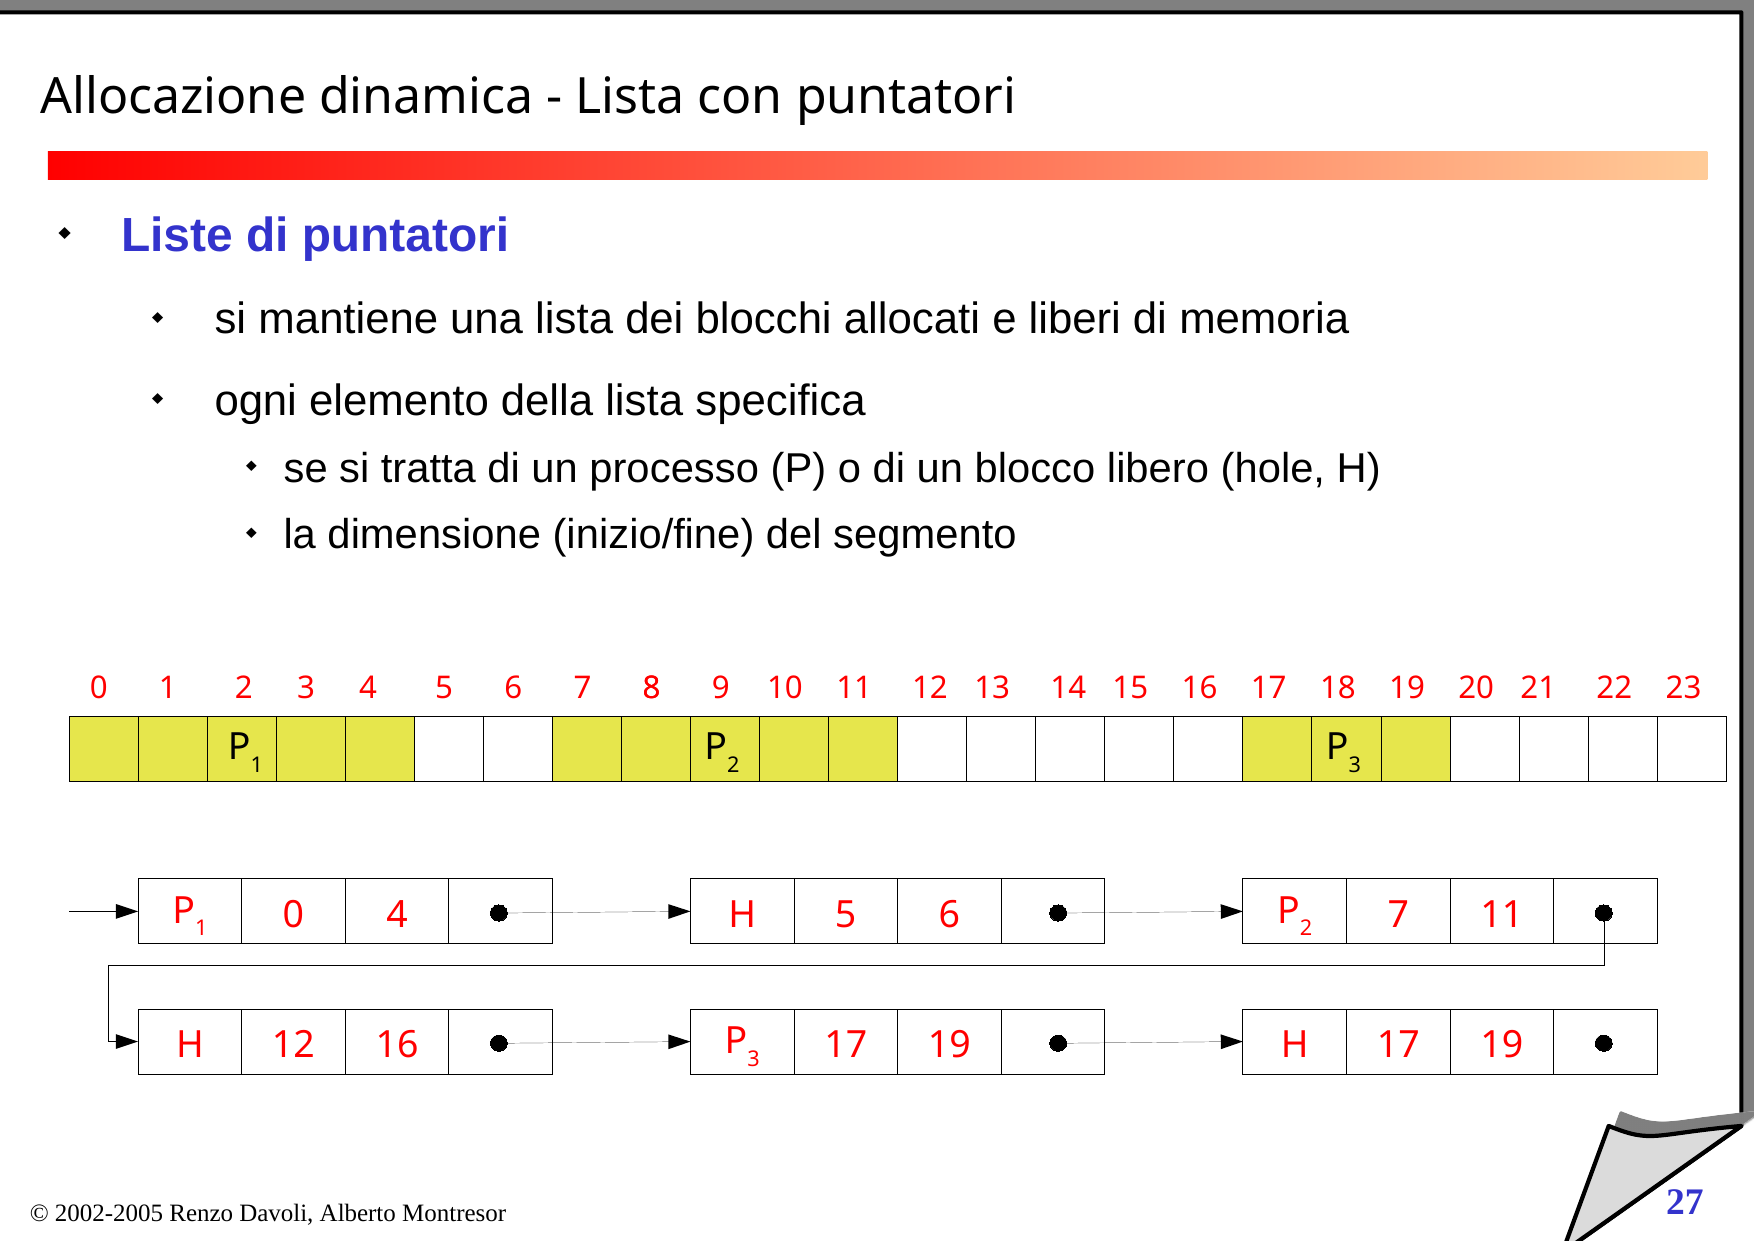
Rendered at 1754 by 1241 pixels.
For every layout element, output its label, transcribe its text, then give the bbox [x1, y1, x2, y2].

title Allocazione dinamica - Lista con puntatori [40, 49, 1714, 144]
text_box H [1242, 1009, 1346, 1075]
text_box [1049, 904, 1067, 922]
text_box P1 [227, 717, 265, 784]
text_box 15 [1112, 662, 1153, 711]
text_box [1595, 1035, 1613, 1052]
text_box 13 [974, 662, 1015, 711]
text_box 12 [912, 662, 953, 711]
text_box P3 [690, 1009, 794, 1075]
text_box 7 [1346, 878, 1450, 944]
text_box 21 [1520, 662, 1561, 711]
text_box 17 [1250, 662, 1291, 711]
text_box 20 [1458, 662, 1503, 711]
text_box 18 [1320, 662, 1361, 711]
text_box 0 [241, 878, 345, 944]
text_box 19 [1389, 662, 1430, 711]
text_box 4 [345, 878, 448, 944]
text_box [69, 716, 414, 782]
text_box 14 [1050, 662, 1091, 711]
text_box 8 [642, 662, 666, 711]
text_box 5 [794, 878, 897, 944]
text_box [490, 1035, 508, 1052]
text_box [1595, 904, 1613, 922]
text_box 16 [1181, 662, 1222, 711]
text_box 16 [345, 1009, 448, 1075]
text_box 19 [897, 1009, 1001, 1075]
text_box 10 [767, 662, 808, 711]
text_box 3 [297, 662, 320, 711]
text_box 7 [573, 662, 596, 711]
text_box 17 [794, 1009, 897, 1075]
text_box 22 [1596, 662, 1642, 711]
text_box 17 [1346, 1009, 1450, 1075]
text_box 6 [504, 662, 527, 711]
text_box 2 [234, 662, 258, 711]
text_box P2 [704, 717, 743, 784]
text_box P3 [1325, 717, 1365, 784]
text_box [1049, 1035, 1067, 1052]
text_box P2 [1242, 878, 1346, 944]
text_box [490, 904, 508, 922]
text_box 11 [1450, 878, 1553, 944]
list Liste di puntatori si mantiene una lista dei blocchi allocati e liberi di memoria ogni elemento della lista specifica se si tratta di un processo (P) o di un blocco libero (hole, H) la dimensione (inizio/fine) del segmento [58, 206, 1696, 594]
text_box [1242, 716, 1450, 782]
text_box 23 [1665, 662, 1711, 711]
text_box 9 [711, 662, 735, 711]
text_box 6 [897, 878, 1001, 944]
text_box 4 [359, 662, 382, 711]
text_box 1 [158, 662, 179, 711]
text_box 5 [435, 662, 458, 711]
text_box 12 [241, 1009, 345, 1075]
text_box 19 [1450, 1009, 1553, 1075]
text_box [552, 716, 897, 782]
text_box 11 [836, 662, 877, 711]
text_box 0 [89, 662, 113, 711]
text_box P1 [138, 878, 241, 944]
text_box H [138, 1009, 241, 1075]
text_box H [690, 878, 794, 944]
